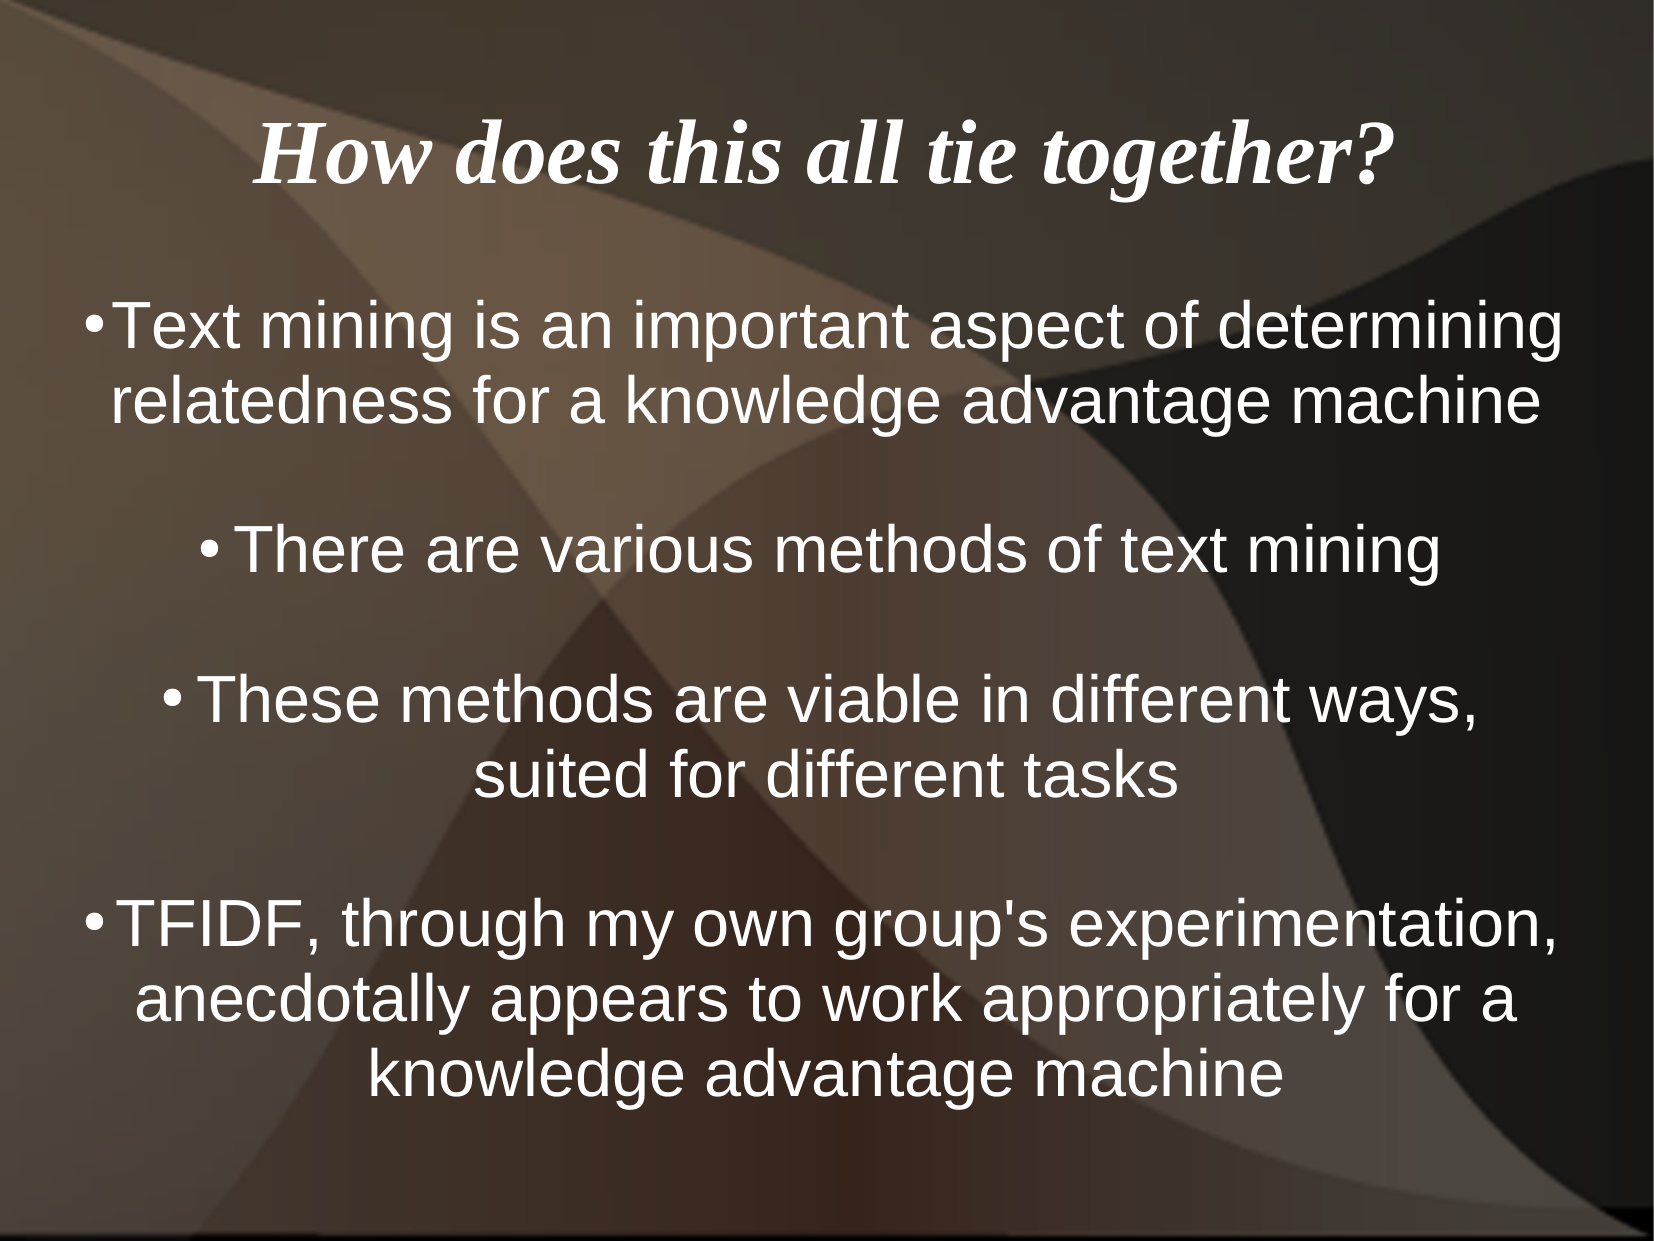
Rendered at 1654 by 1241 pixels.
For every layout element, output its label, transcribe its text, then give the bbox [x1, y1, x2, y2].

title How does this all tie together? [82, 56, 1571, 250]
picture [0, 0, 1654, 1241]
subtitle Text mining is an important aspect of determining relatedness for a knowledge advantage machine There are various methods of text mining These methods are viable in different ways, suited for different tasks TFIDF, through my own group's experimentation, anecdotally appears to work appropriately for a knowledge advantage machine [82, 288, 1571, 1111]
